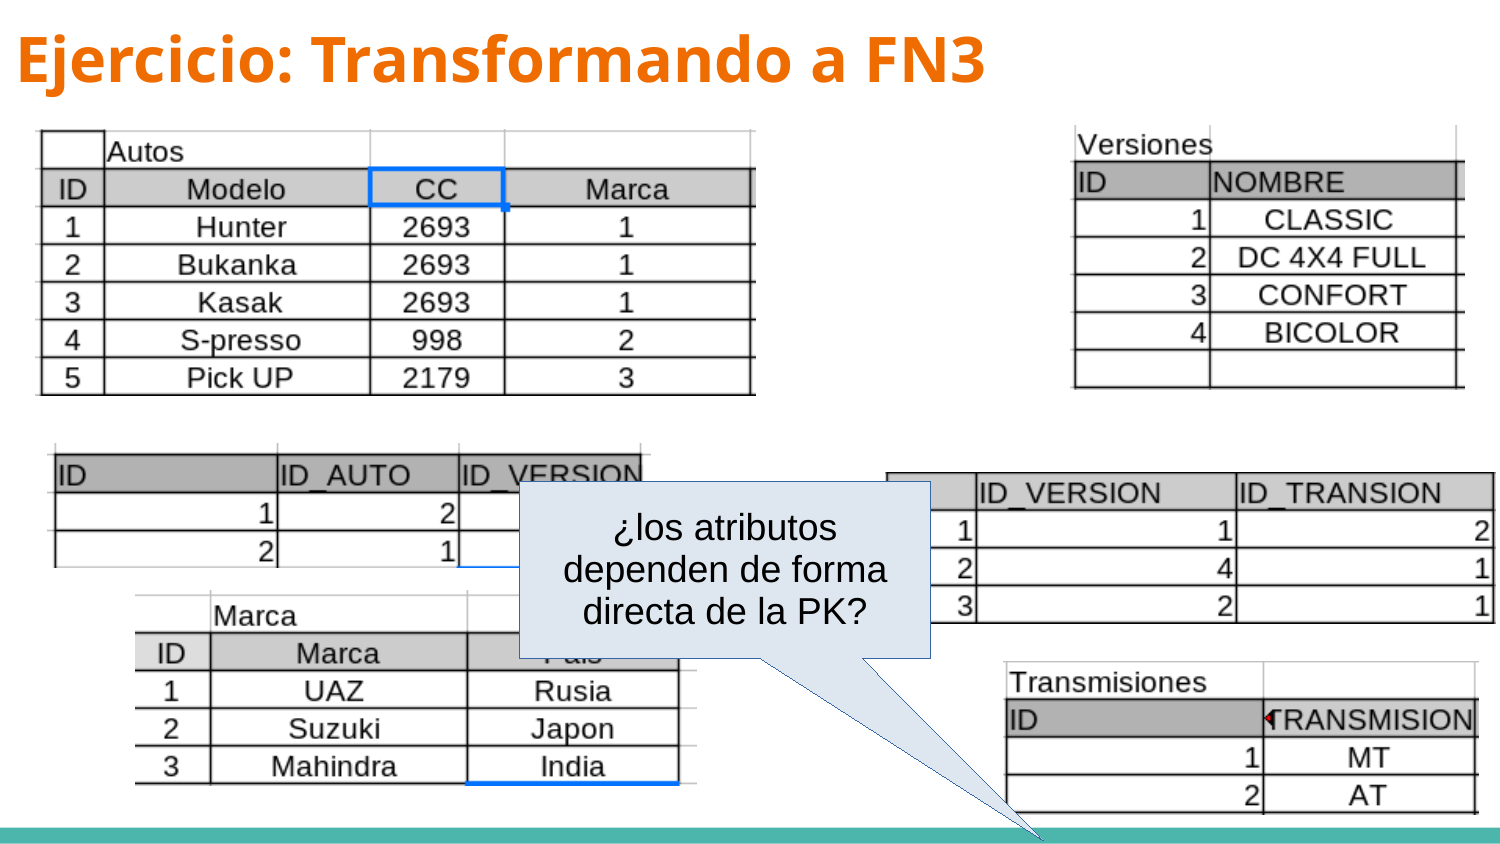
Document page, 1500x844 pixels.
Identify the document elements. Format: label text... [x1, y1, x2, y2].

picture [47, 443, 651, 568]
picture [135, 590, 697, 786]
title Ejercicio: Transformando a FN3 [0, 0, 1398, 116]
picture [1070, 125, 1465, 390]
picture [35, 129, 756, 396]
text_box ¿los atributos dependen de forma directa de la PK? [519, 481, 1044, 841]
picture [1003, 661, 1479, 815]
picture [885, 472, 1496, 624]
